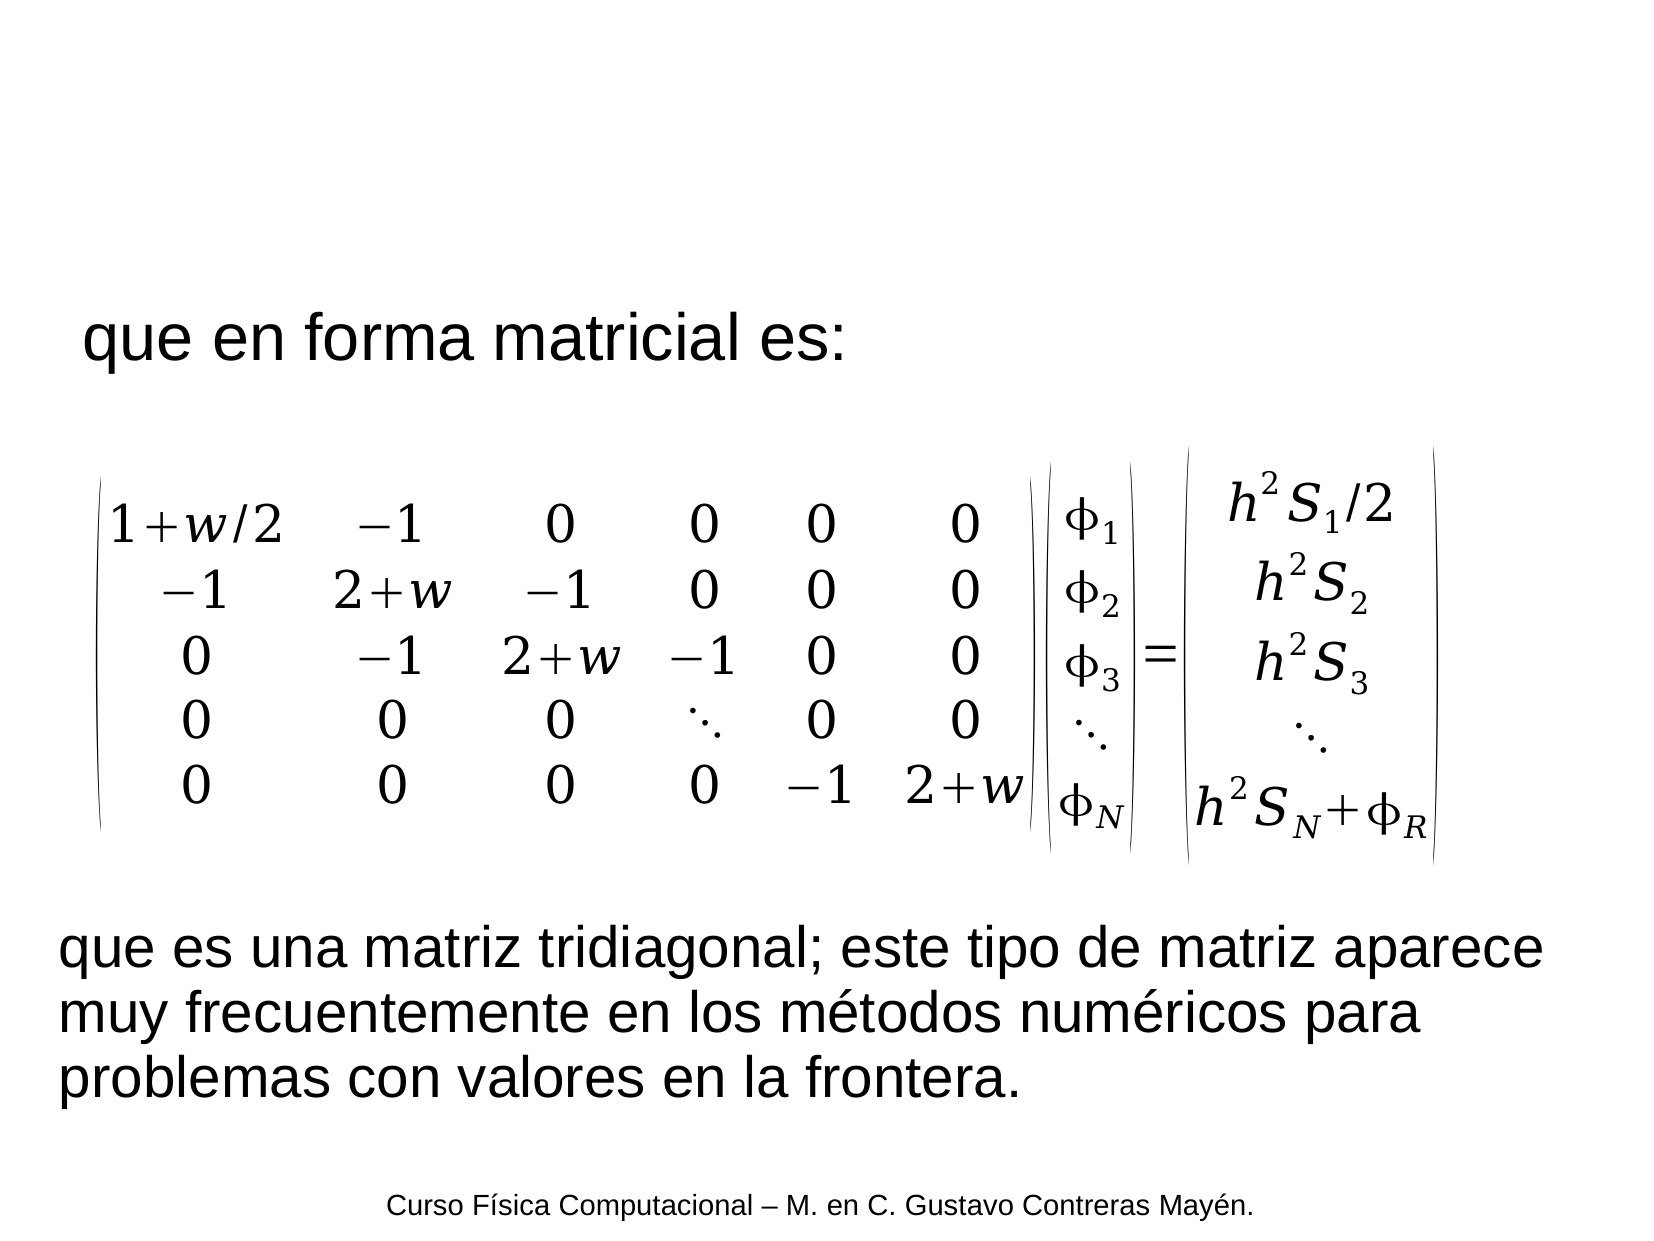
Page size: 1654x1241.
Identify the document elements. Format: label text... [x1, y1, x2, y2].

subtitle que en forma matricial es: [82, 290, 1571, 384]
text_box que es una matriz tridiagonal; este tipo de matriz aparece muy frecuentemente en los métodos numéricos para problemas con valores en la frontera. [59, 915, 1548, 1110]
chart [88, 442, 1449, 865]
